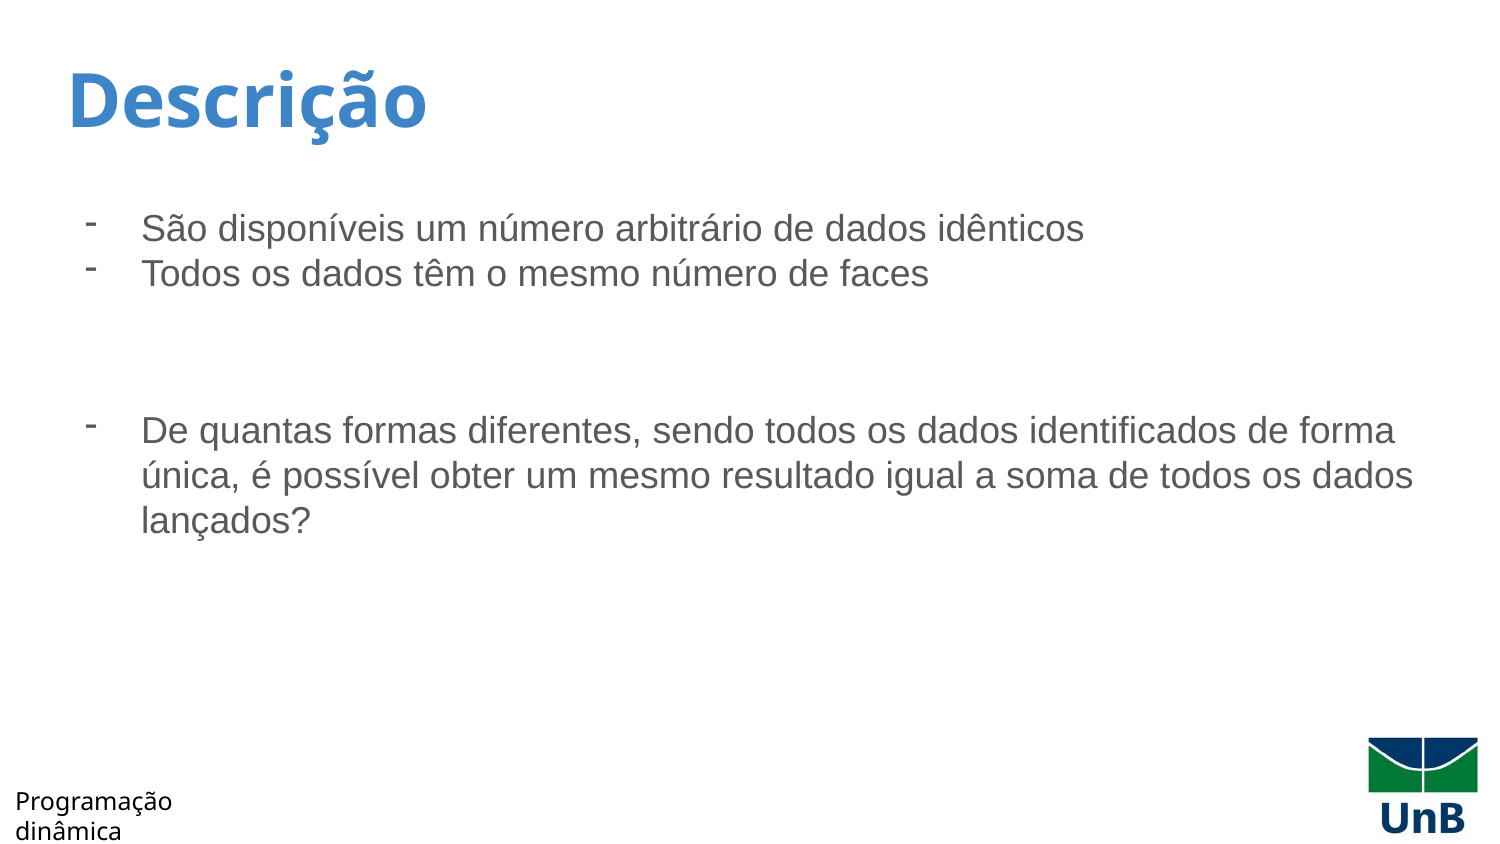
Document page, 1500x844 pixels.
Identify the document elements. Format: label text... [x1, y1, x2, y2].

title Descrição [51, 37, 1449, 157]
text_box Programação dinâmica [0, 792, 290, 840]
list São disponíveis um número arbitrário de dados idênticos Todos os dados têm o mesmo número de faces De quantas formas diferentes, sendo todos os dados identificados de forma única, é possível obter um mesmo resultado igual a soma de todos os dados lançados? [51, 189, 1449, 736]
picture [1350, 735, 1495, 840]
